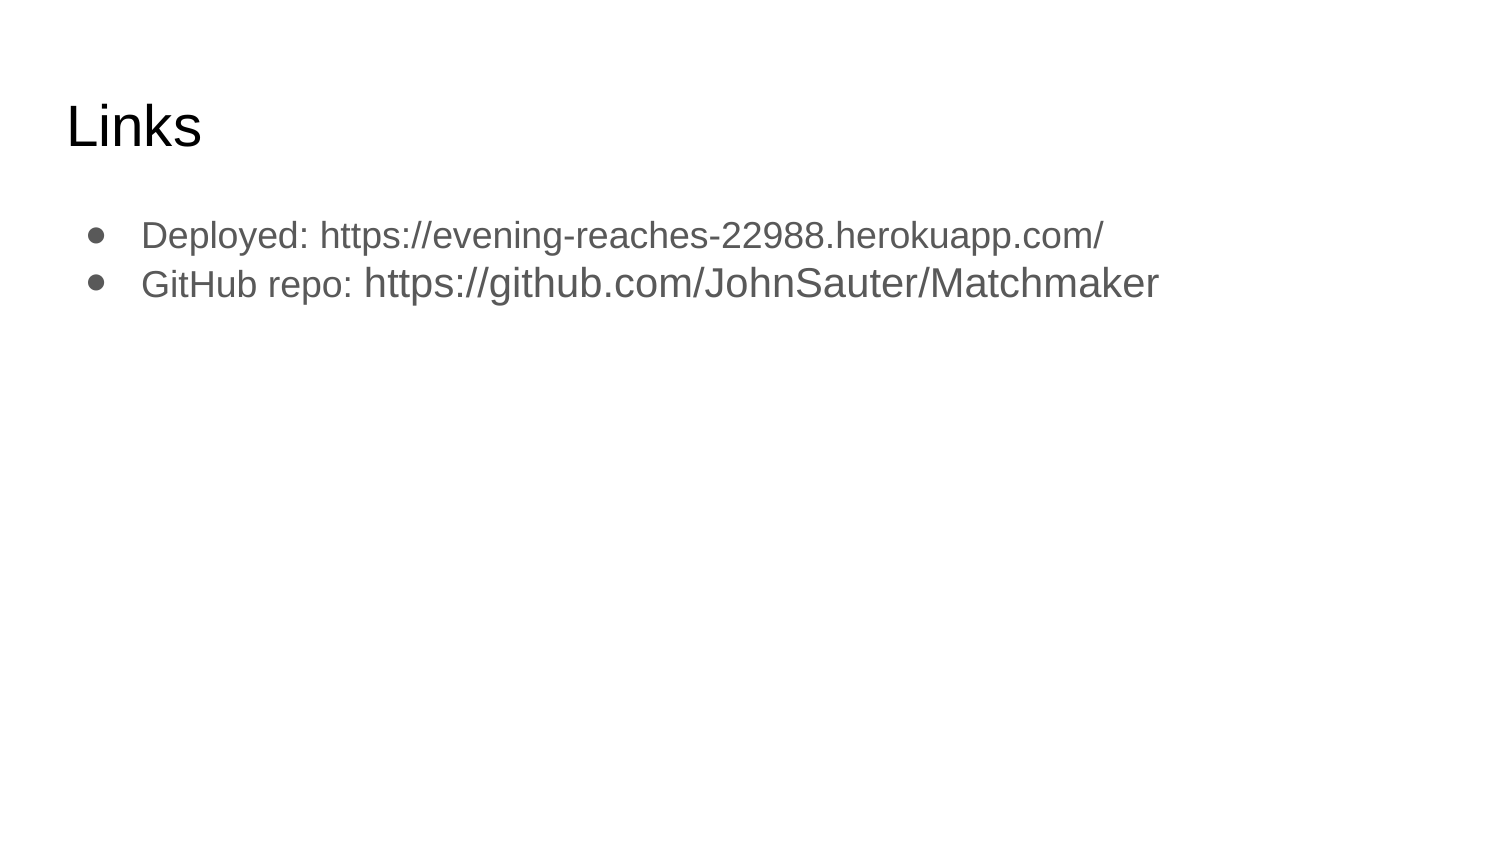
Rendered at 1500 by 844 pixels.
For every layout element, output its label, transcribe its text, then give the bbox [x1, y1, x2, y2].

list Deployed: https://evening-reaches-22988.herokuapp.com/ GitHub repo: https://github.com/JohnSauter/Matchmaker [51, 189, 1449, 750]
title Links [51, 72, 1449, 167]
